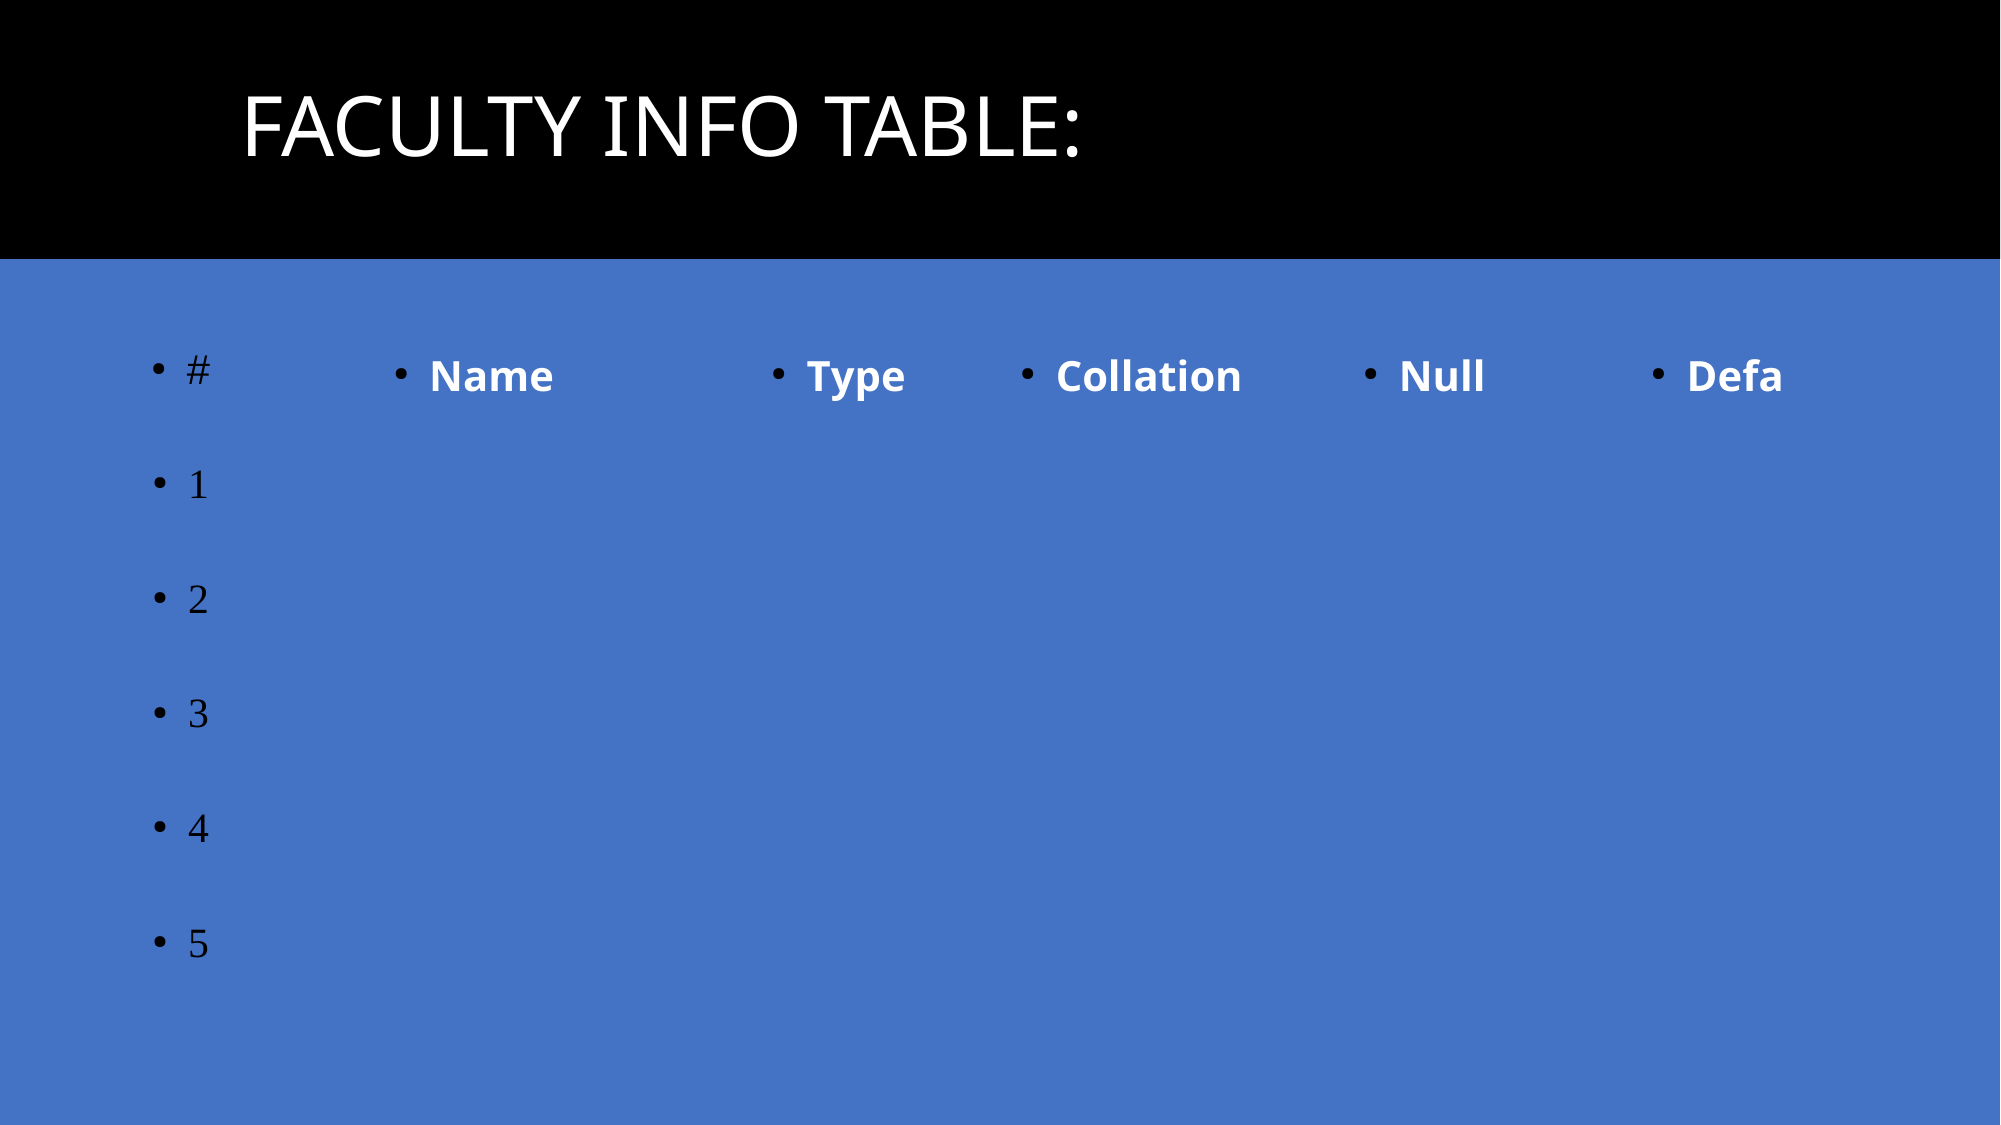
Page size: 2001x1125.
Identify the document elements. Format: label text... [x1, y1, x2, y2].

table_cell [1571, 576, 1864, 691]
table_cell [256, 576, 692, 691]
table_cell [985, 805, 1278, 920]
table_cell 1 [106, 461, 256, 576]
table_header # [106, 347, 256, 461]
table_header Name [256, 347, 692, 461]
table_cell [1571, 805, 1864, 920]
table_cell [692, 805, 985, 920]
table_cell [256, 805, 692, 920]
table_cell [1278, 920, 1571, 1035]
table_cell [985, 920, 1278, 1035]
table_cell [256, 920, 692, 1035]
table_cell [692, 576, 985, 691]
table_header Null [1278, 347, 1571, 461]
table_cell [692, 461, 985, 576]
table_cell 5 [106, 920, 256, 1035]
table_cell [985, 691, 1278, 805]
table_cell [1278, 691, 1571, 805]
table_cell [985, 576, 1278, 691]
table_cell [256, 691, 692, 805]
text_box [0, 0, 2000, 1125]
table_cell 4 [106, 805, 256, 920]
table_cell [692, 920, 985, 1035]
table_cell [1278, 461, 1571, 576]
table_cell [1571, 461, 1864, 576]
table_cell 3 [106, 691, 256, 805]
table_header Collation [985, 347, 1278, 461]
table_cell [1571, 691, 1864, 805]
table_cell 2 [106, 576, 256, 691]
table_cell [692, 691, 985, 805]
table_cell [1571, 920, 1864, 1035]
table_cell [1278, 576, 1571, 691]
table_cell [256, 461, 692, 576]
table_cell [985, 461, 1278, 576]
table_cell [1278, 805, 1571, 920]
table_header Type [692, 347, 985, 461]
table_header Defa [1571, 347, 1864, 461]
title FACULTY INFO TABLE: [225, 57, 1222, 202]
